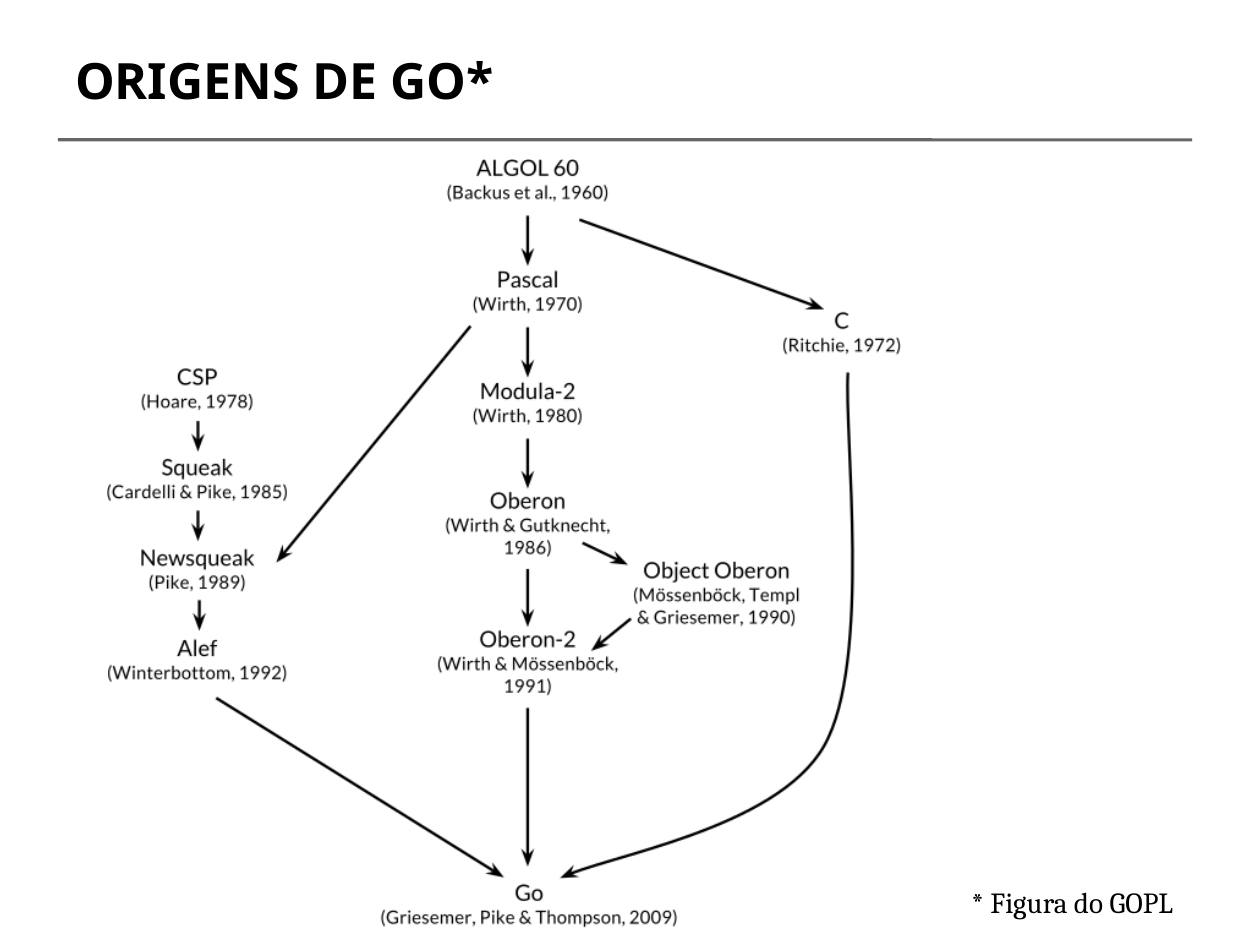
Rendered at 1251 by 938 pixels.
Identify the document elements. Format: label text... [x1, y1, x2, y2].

text_box * Figura do GOPL [956, 879, 1241, 938]
title ORIGENS DE GO* [62, 37, 1188, 122]
picture [107, 159, 901, 928]
